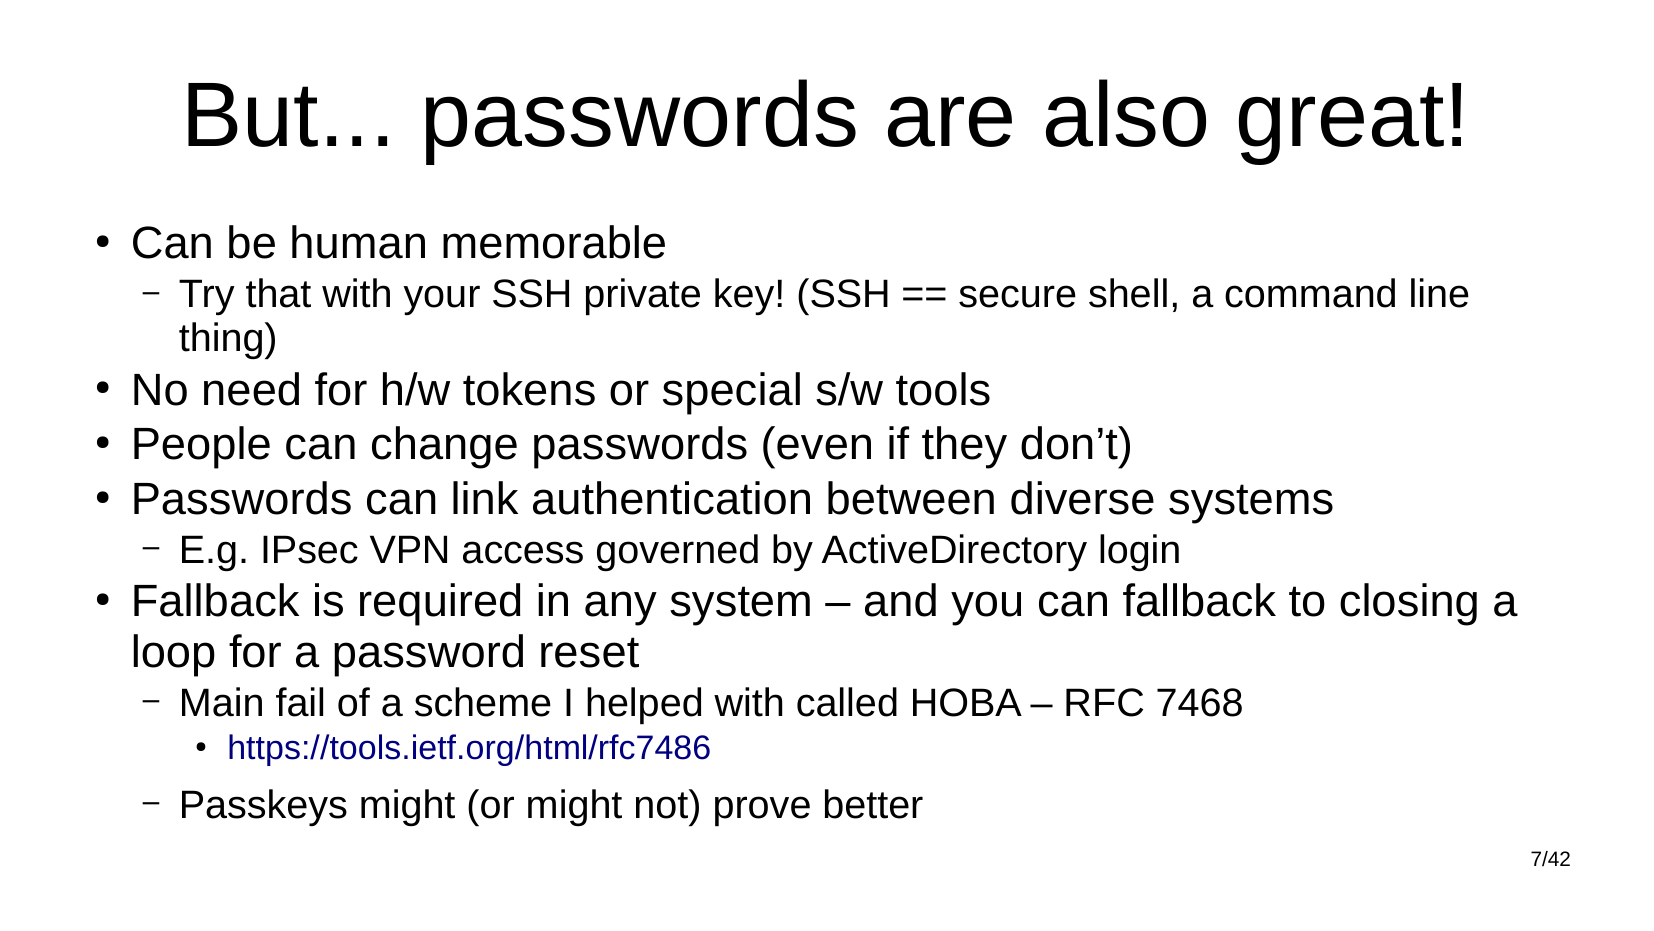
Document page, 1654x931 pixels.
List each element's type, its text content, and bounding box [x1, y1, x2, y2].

list Can be human memorable Try that with your SSH private key! (SSH == secure shell, a command line thing) No need for h/w tokens or special s/w tools People can change passwords (even if they don’t) Passwords can link authentication between diverse systems E.g. IPsec VPN access governed by ActiveDirectory login Fallback is required in any system – and you can fallback to closing a loop for a password reset Main fail of a scheme I helped with called HOBA – RFC 7468 https://tools.ietf.org/html/rfc7486 Passkeys might (or might not) prove better [82, 217, 1571, 839]
title But... passwords are also great! [82, 37, 1571, 193]
